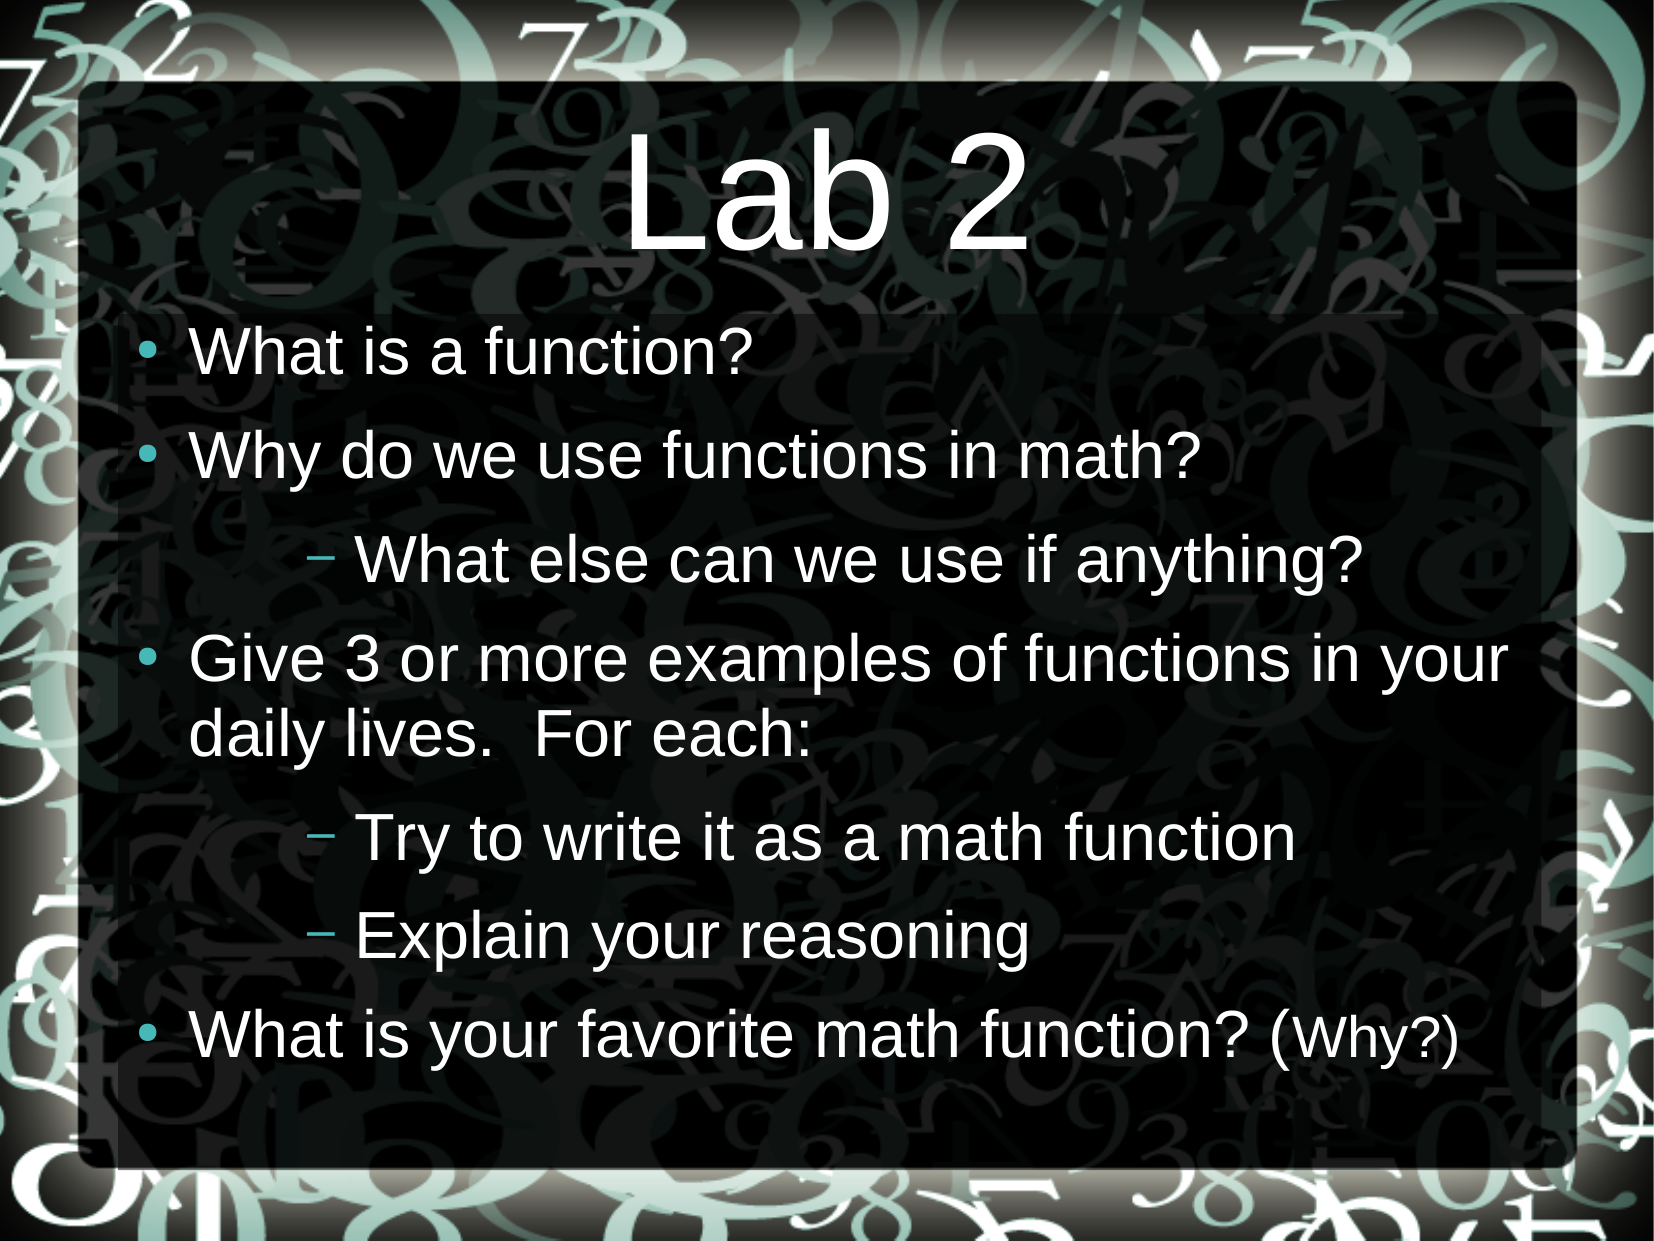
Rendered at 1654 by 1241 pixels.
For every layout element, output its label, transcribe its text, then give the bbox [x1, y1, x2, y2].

list What is a function? Why do we use functions in math? What else can we use if anything? Give 3 or more examples of functions in your daily lives. For each: Try to write it as a math function Explain your reasoning What is your favorite math function? (Why?) [118, 313, 1542, 1171]
picture [0, 0, 1654, 1241]
title Lab 2 [82, 88, 1571, 296]
